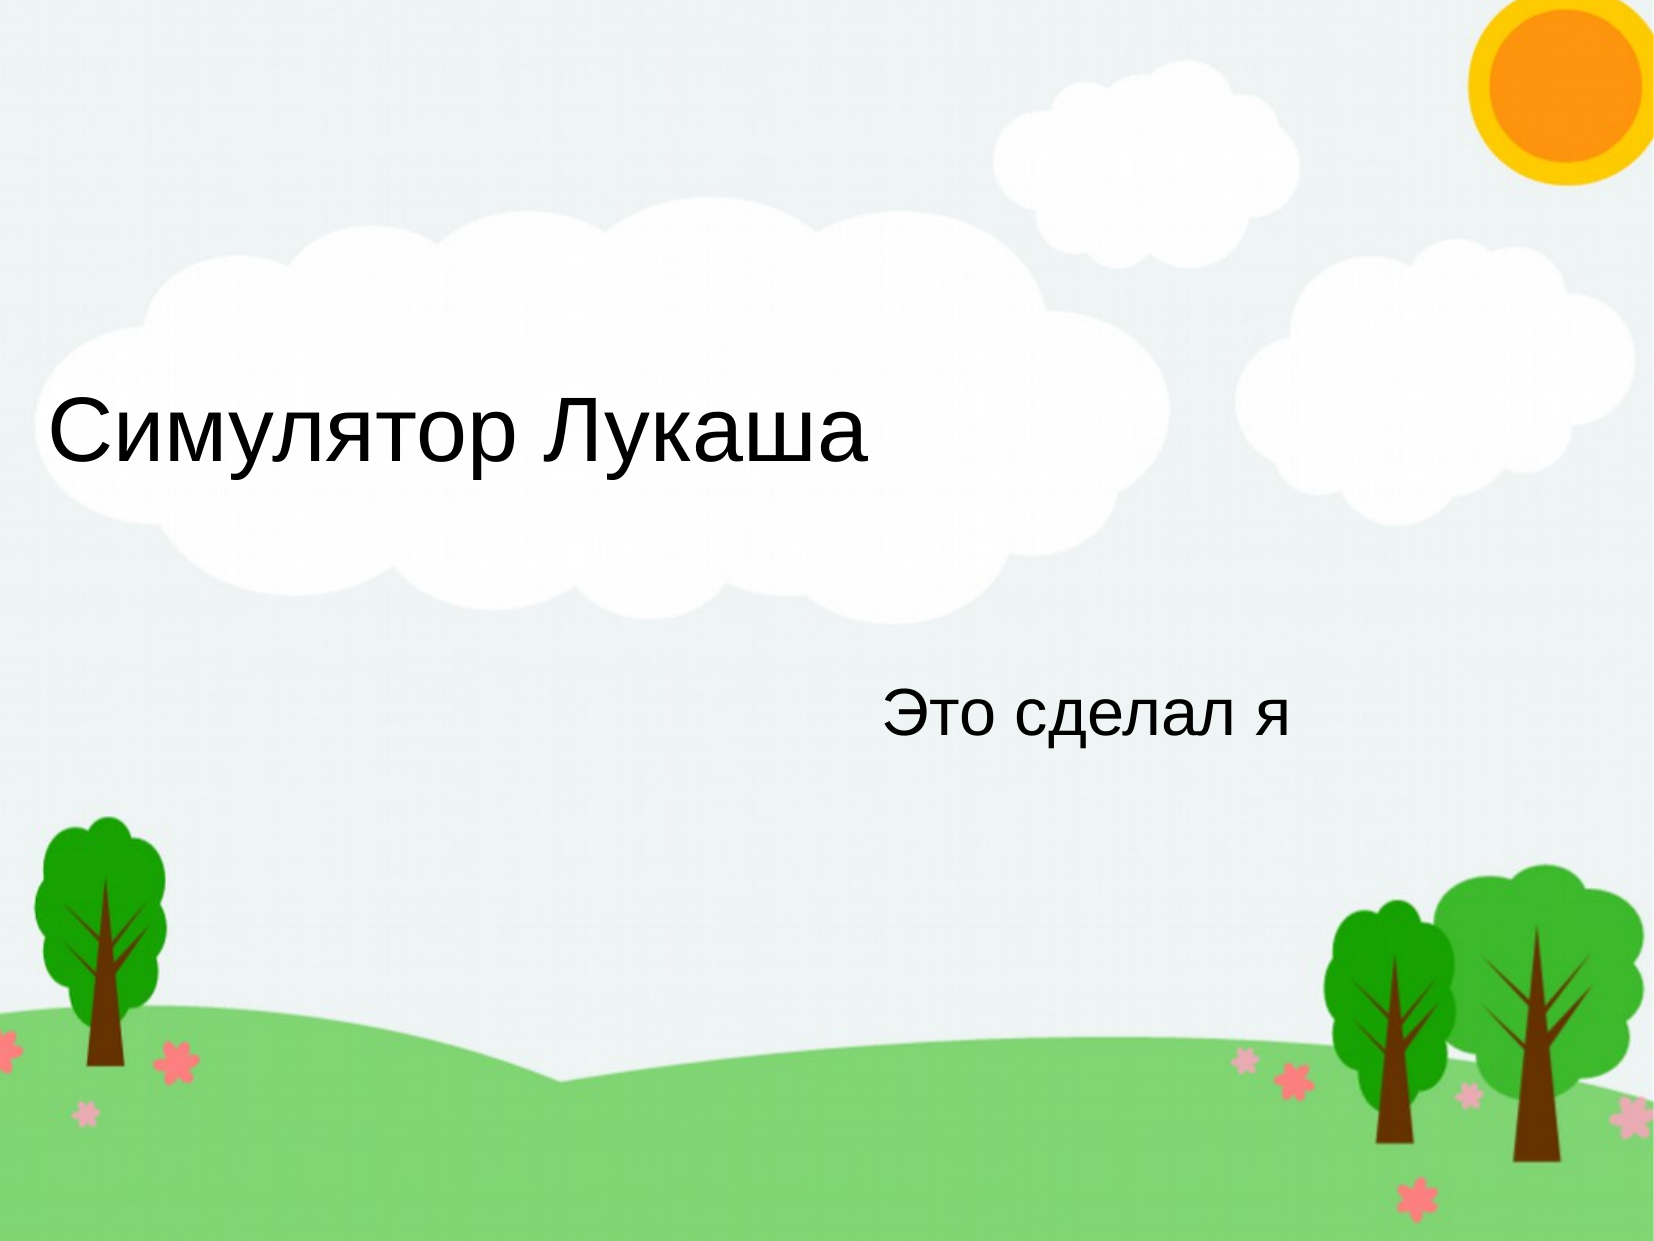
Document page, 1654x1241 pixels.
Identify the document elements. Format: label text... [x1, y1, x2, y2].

picture [0, 0, 1654, 1241]
title Симулятор Лукаша [47, 283, 1512, 577]
subtitle Это сделал я [661, 632, 1512, 792]
